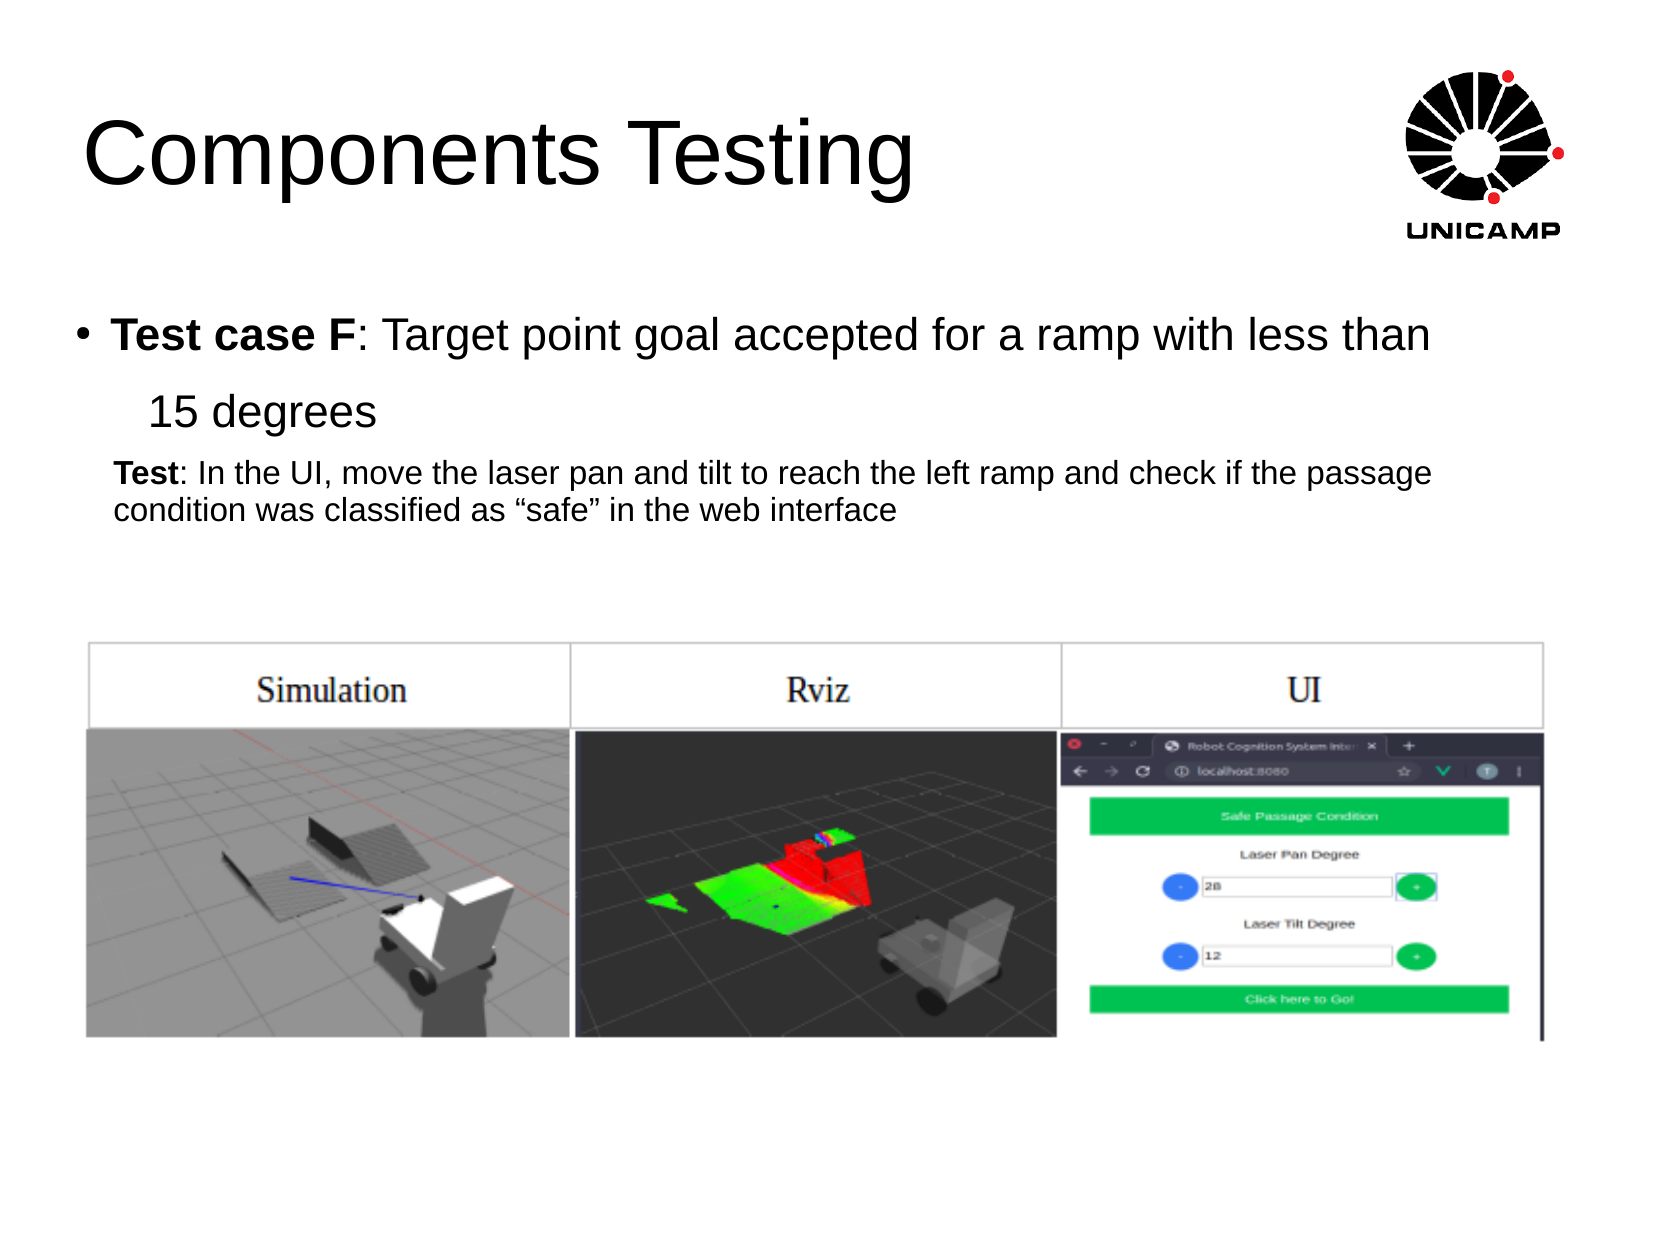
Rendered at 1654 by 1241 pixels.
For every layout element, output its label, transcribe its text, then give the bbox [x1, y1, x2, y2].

title Components Testing [82, 49, 1571, 257]
text_box Test: In the UI, move the laser pan and tilt to reach the left ramp and check if the passage condition was classified as “safe” in the web interface [23, 447, 1560, 626]
picture [75, 625, 1560, 1059]
list Test case F: Target point goal accepted for a ramp with less than 15 degrees [0, 283, 1489, 1003]
picture [1405, 70, 1564, 239]
